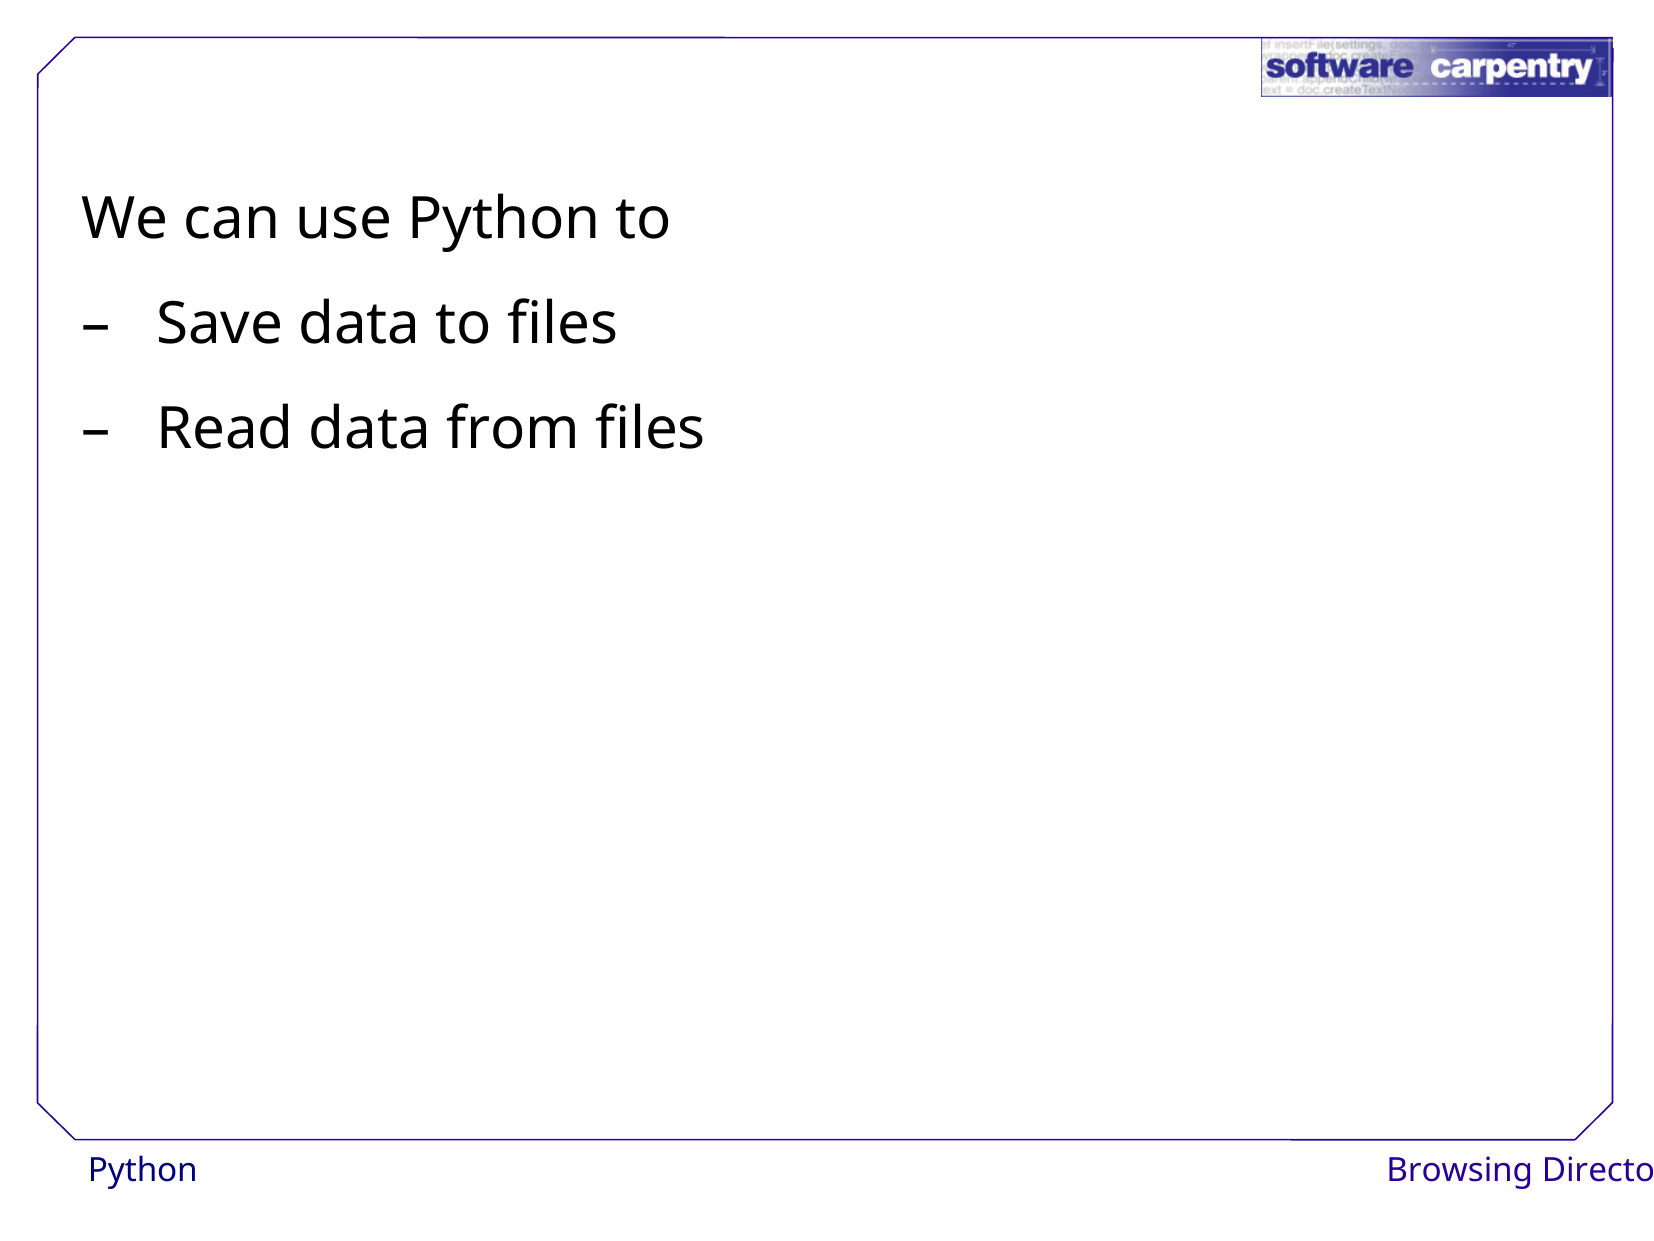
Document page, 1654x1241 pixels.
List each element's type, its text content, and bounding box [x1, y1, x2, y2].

picture [1261, 39, 1613, 97]
text_box We can use Python to – Save data to files – Read data from files [66, 137, 872, 574]
